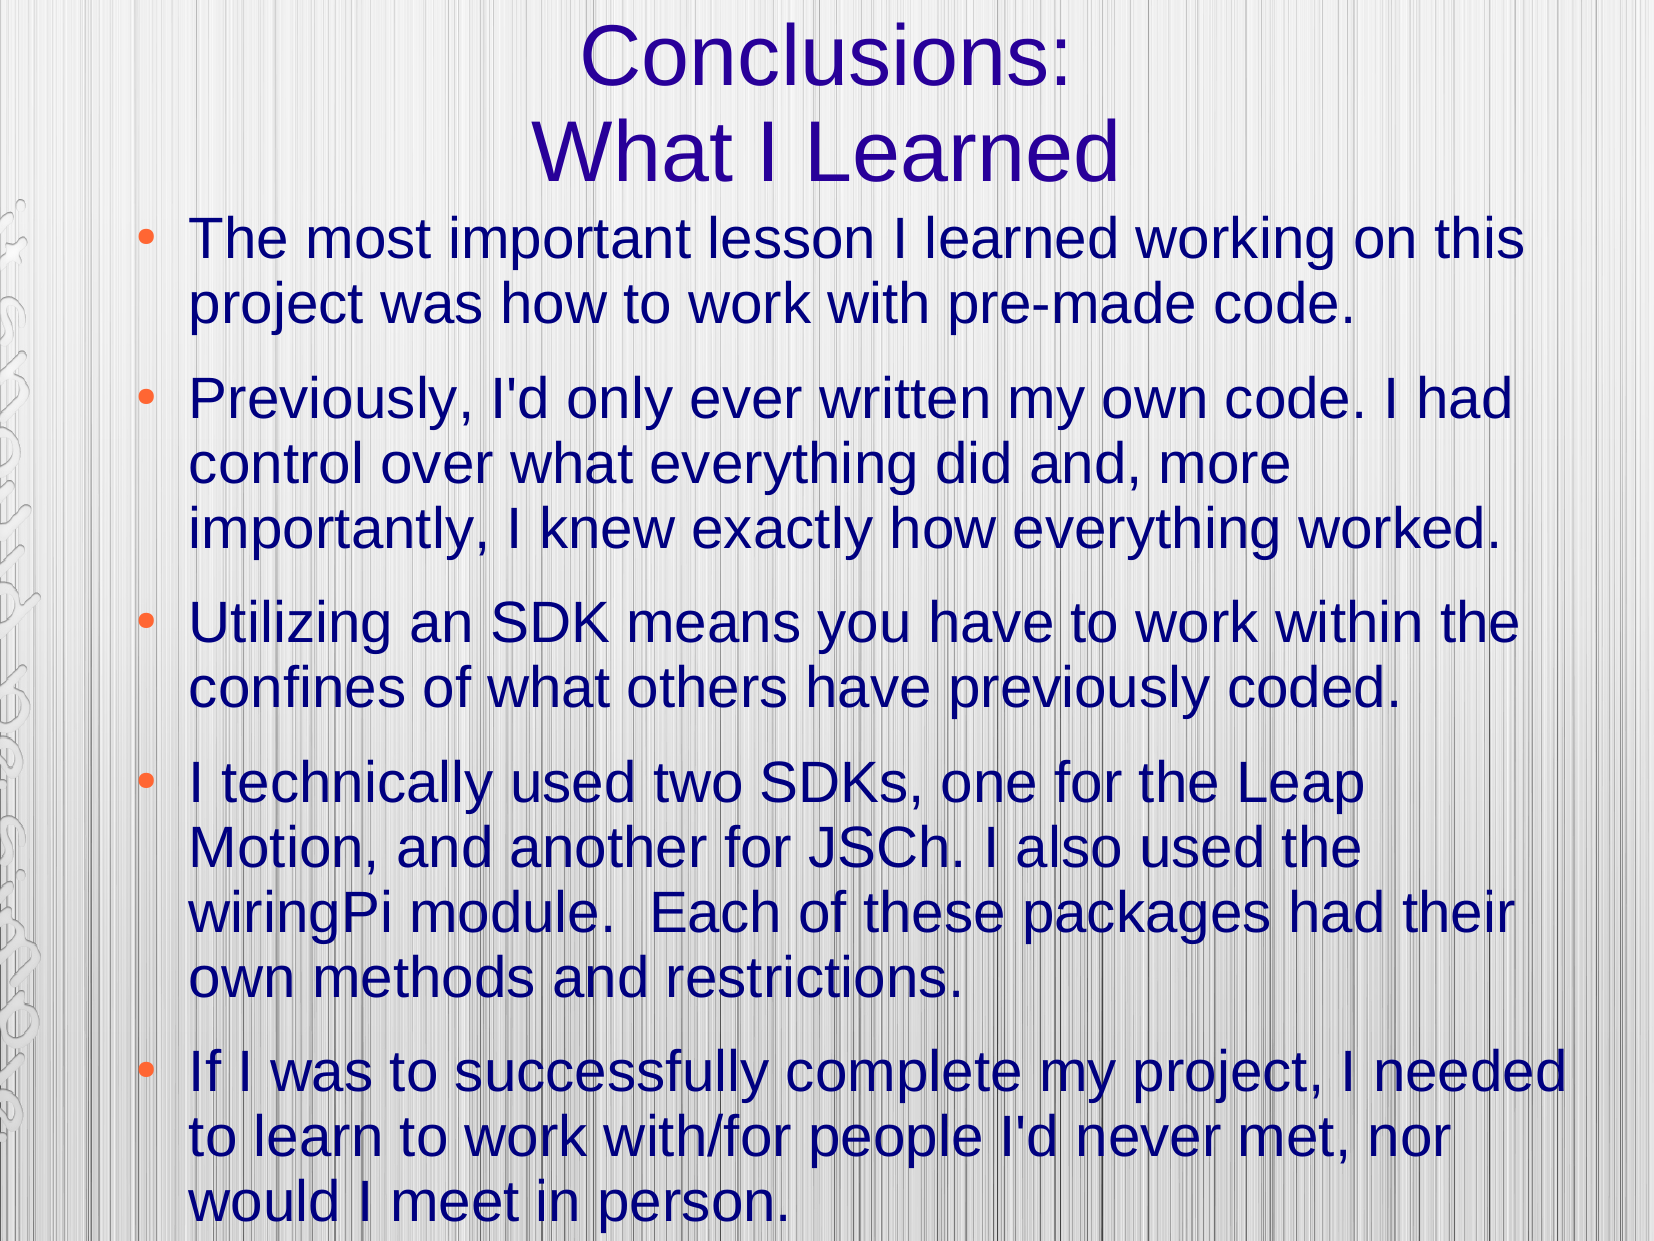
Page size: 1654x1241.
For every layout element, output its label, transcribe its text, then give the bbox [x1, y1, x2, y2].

list The most important lesson I learned working on this project was how to work with pre-made code. Previously, I'd only ever written my own code. I had control over what everything did and, more importantly, I knew exactly how everything worked. Utilizing an SDK means you have to work within the confines of what others have previously coded. I technically used two SDKs, one for the Leap Motion, and another for JSCh. I also used the wiringPi module. Each of these packages had their own methods and restrictions. If I was to successfully complete my project, I needed to learn to work with/for people I'd never met, nor would I meet in person. [118, 205, 1571, 1232]
picture [0, 0, 1654, 1241]
title Conclusions: What I Learned [82, 0, 1571, 208]
